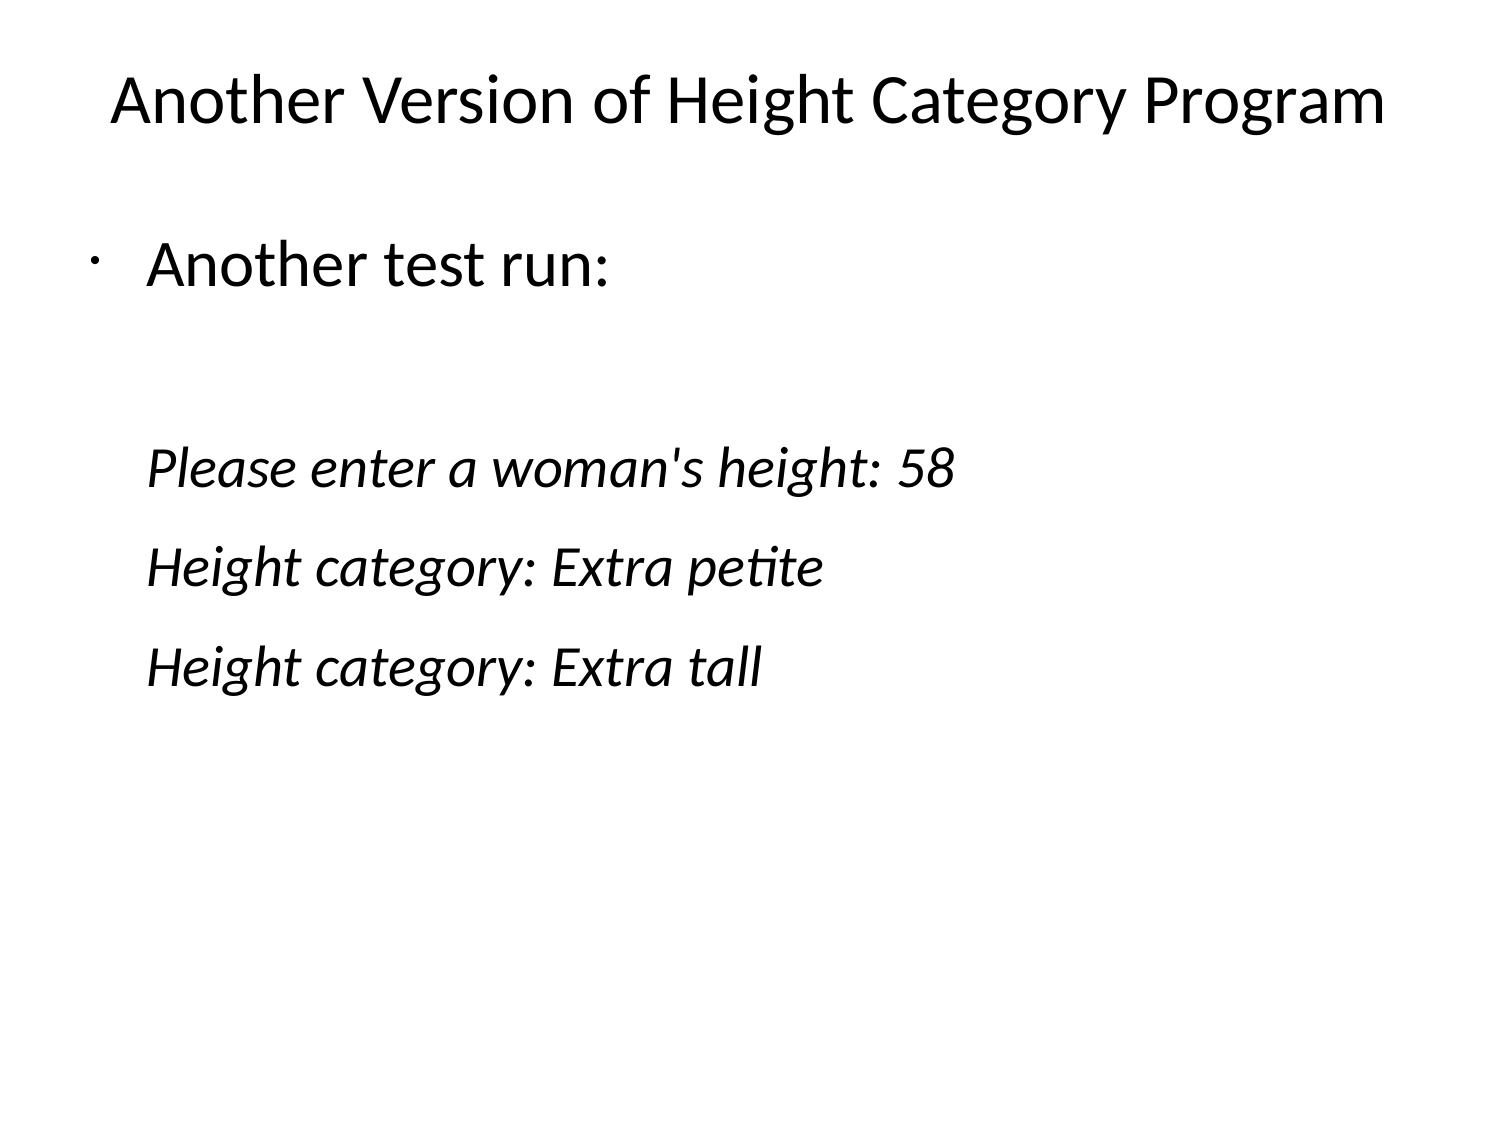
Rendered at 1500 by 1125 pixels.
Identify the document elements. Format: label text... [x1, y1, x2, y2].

list Another test run: Please enter a woman's height: 58 Height category: Extra petite Height category: Extra tall [75, 212, 1450, 955]
title Another Version of Height Category Program [75, 45, 1425, 212]
